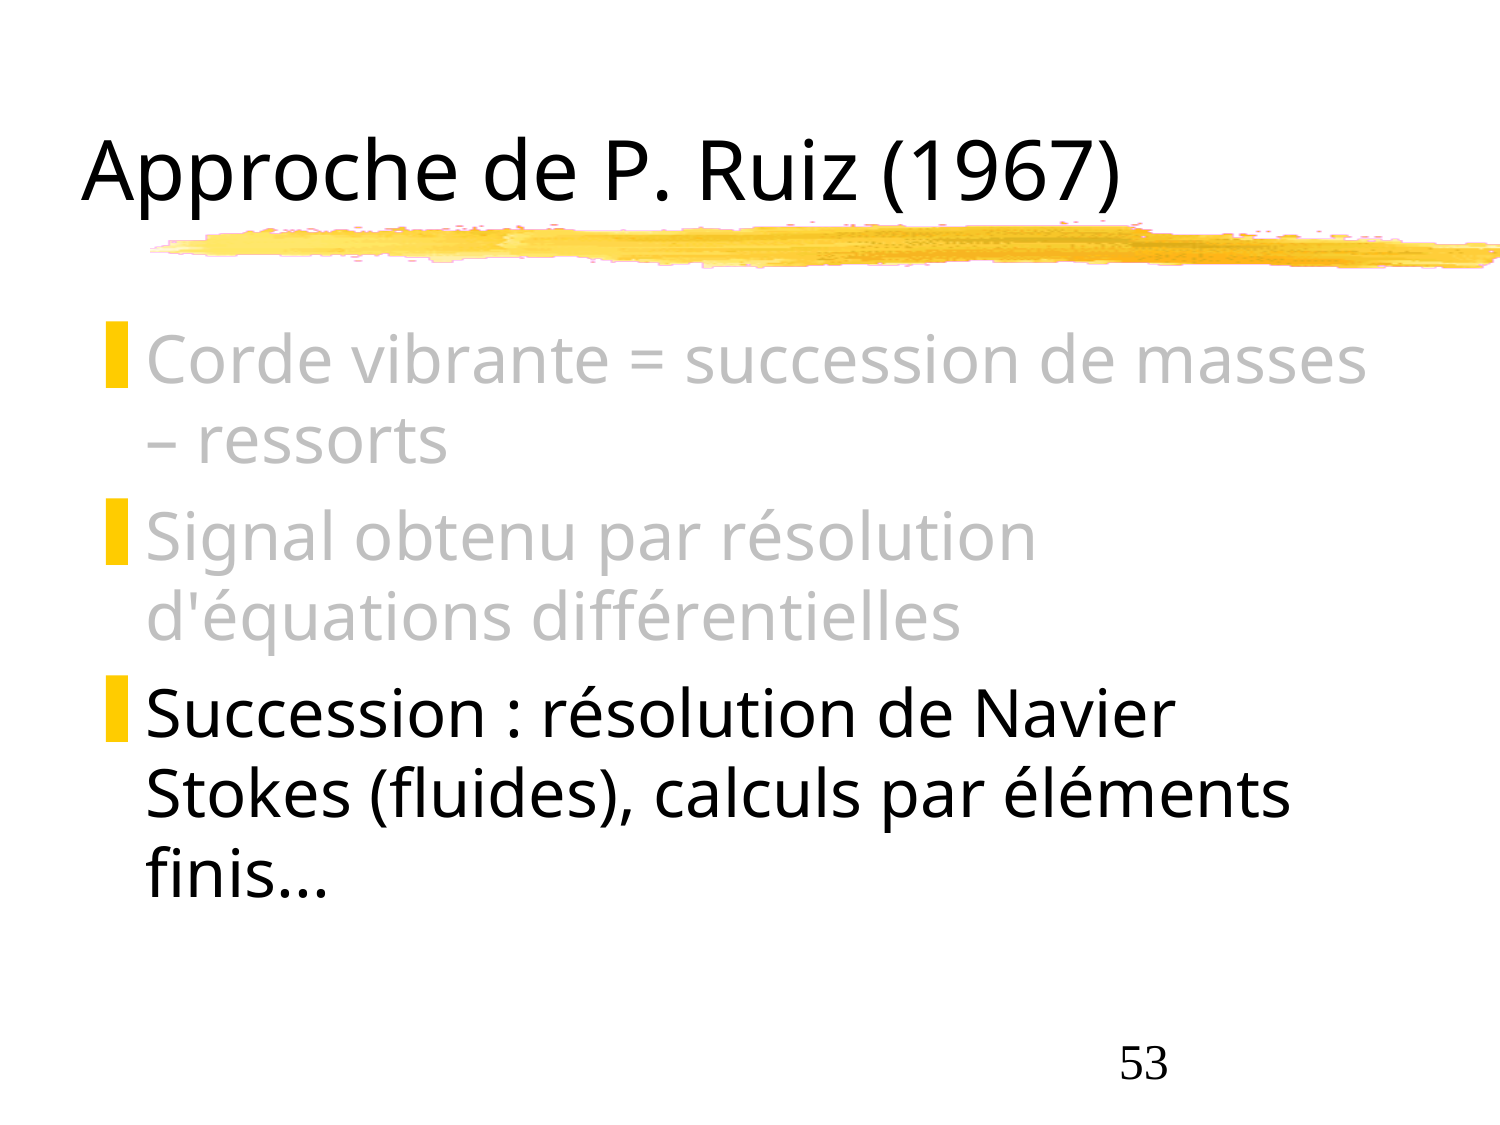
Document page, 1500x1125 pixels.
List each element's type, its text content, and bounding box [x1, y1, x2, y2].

picture [150, 215, 1500, 279]
title Approche de P. Ruiz (1967) [66, 8, 1342, 225]
list Corde vibrante = succession de masses – ressorts Signal obtenu par résolution d'équations différentielles Succession : résolution de Navier Stokes (fluides), calculs par éléments finis... [74, 309, 1417, 1052]
